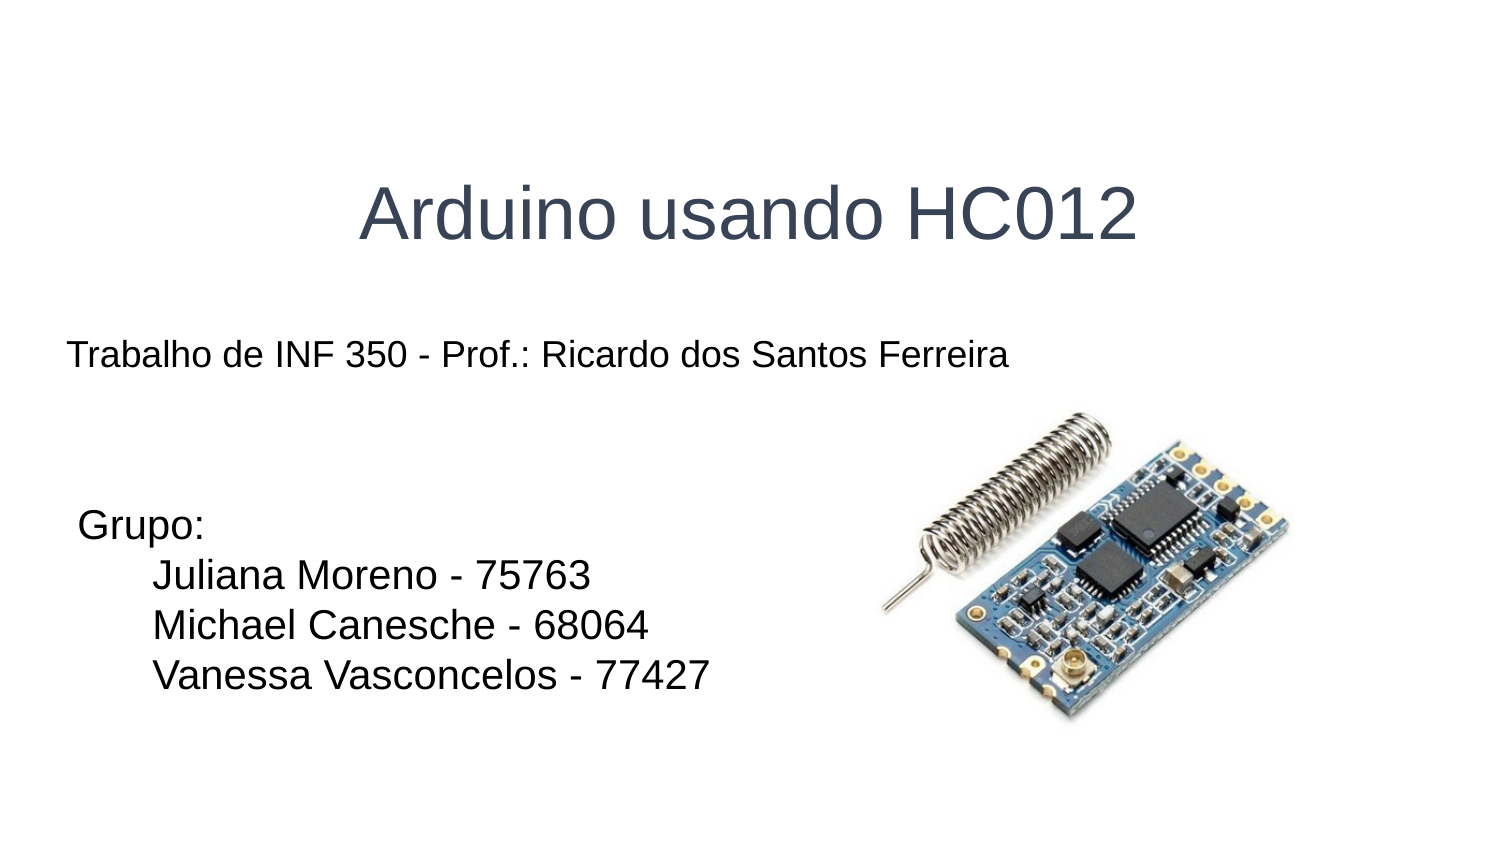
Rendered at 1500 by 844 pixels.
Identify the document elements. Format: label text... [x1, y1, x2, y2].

text_box Trabalho de INF 350 - Prof.: Ricardo dos Santos Ferreira [51, 315, 1073, 402]
picture [847, 315, 1330, 798]
title Arduino usando HC012 [51, 154, 1449, 270]
text_box Grupo: Juliana Moreno - 75763 Michael Canesche - 68064 Vanessa Vasconcelos - 77427 [62, 482, 758, 776]
